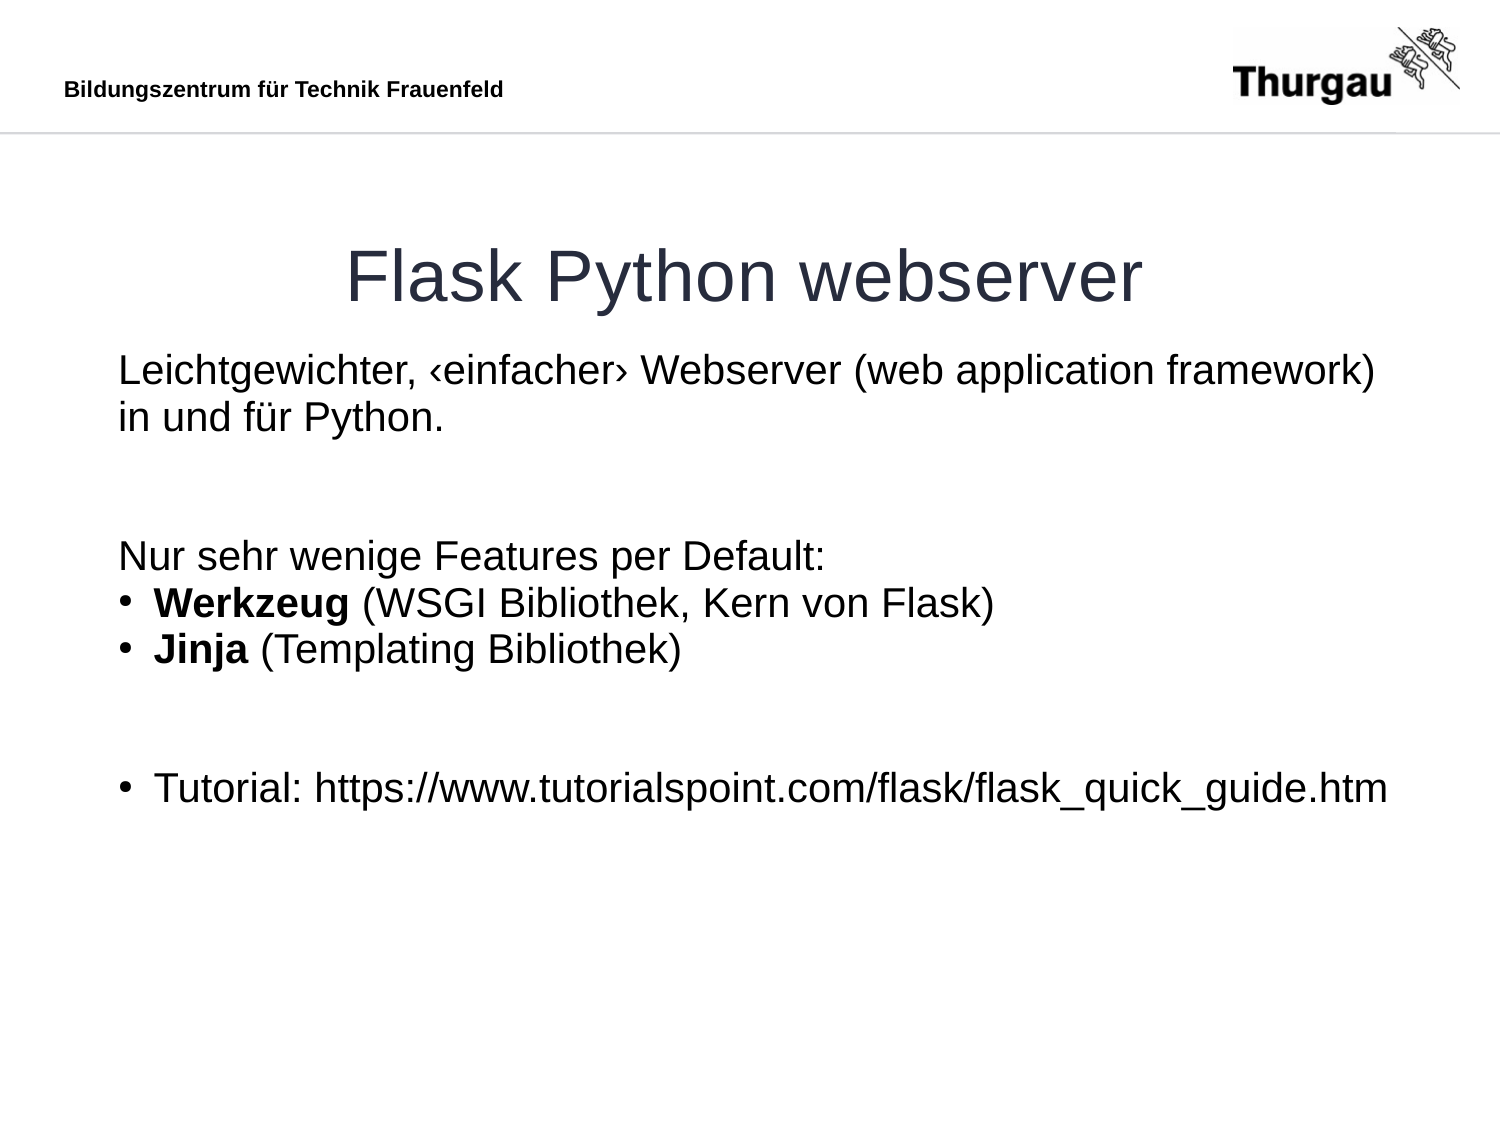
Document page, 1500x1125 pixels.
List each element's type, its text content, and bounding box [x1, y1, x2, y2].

text_box Leichtgewichter, ‹einfacher› Webserver (web application framework) in und für Python. Nur sehr wenige Features per Default: Werkzeug (WSGI Bibliothek, Kern von Flask) Jinja (Templating Bibliothek) Tutorial: https://www.tutorialspoint.com/flask/flask_quick_guide.htm [103, 339, 1480, 866]
picture [1233, 27, 1460, 105]
text_box Flask Python webserver [56, 239, 1435, 323]
text_box Bildungszentrum für Technik Frauenfeld [48, 65, 667, 115]
text_box [66, 739, 757, 882]
